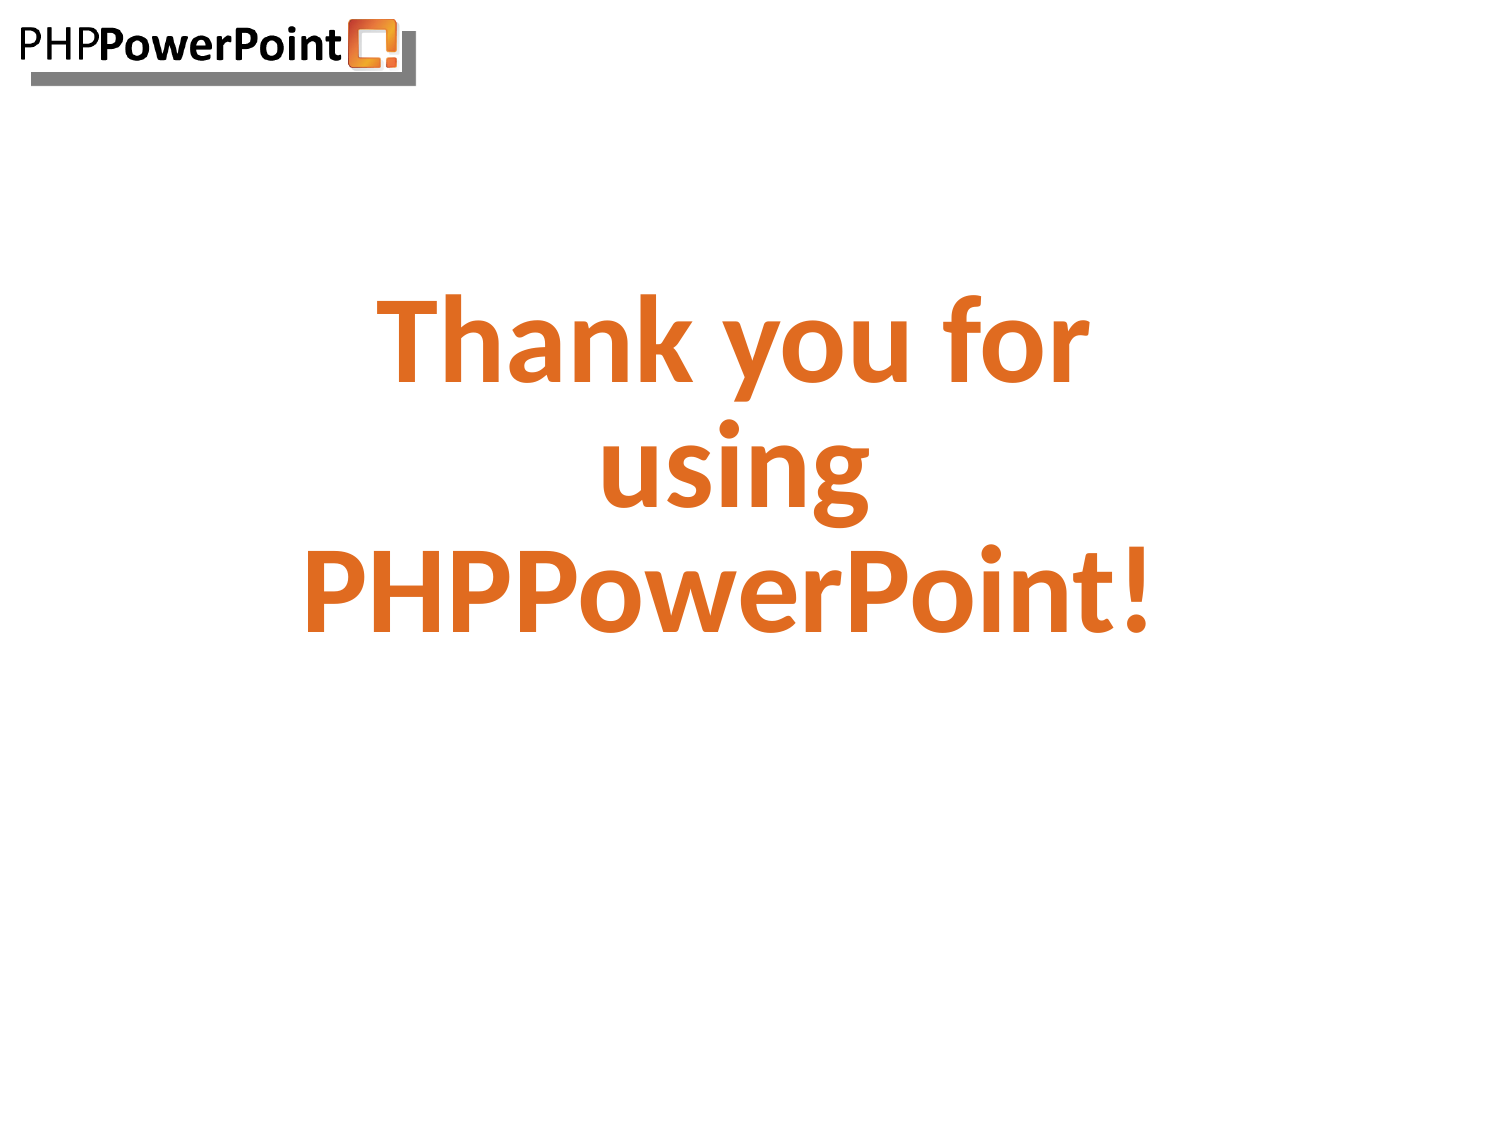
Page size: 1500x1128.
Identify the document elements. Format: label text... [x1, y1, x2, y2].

text_box Thank you for using PHPPowerPoint! [265, 281, 1204, 751]
picture [15, 15, 402, 72]
